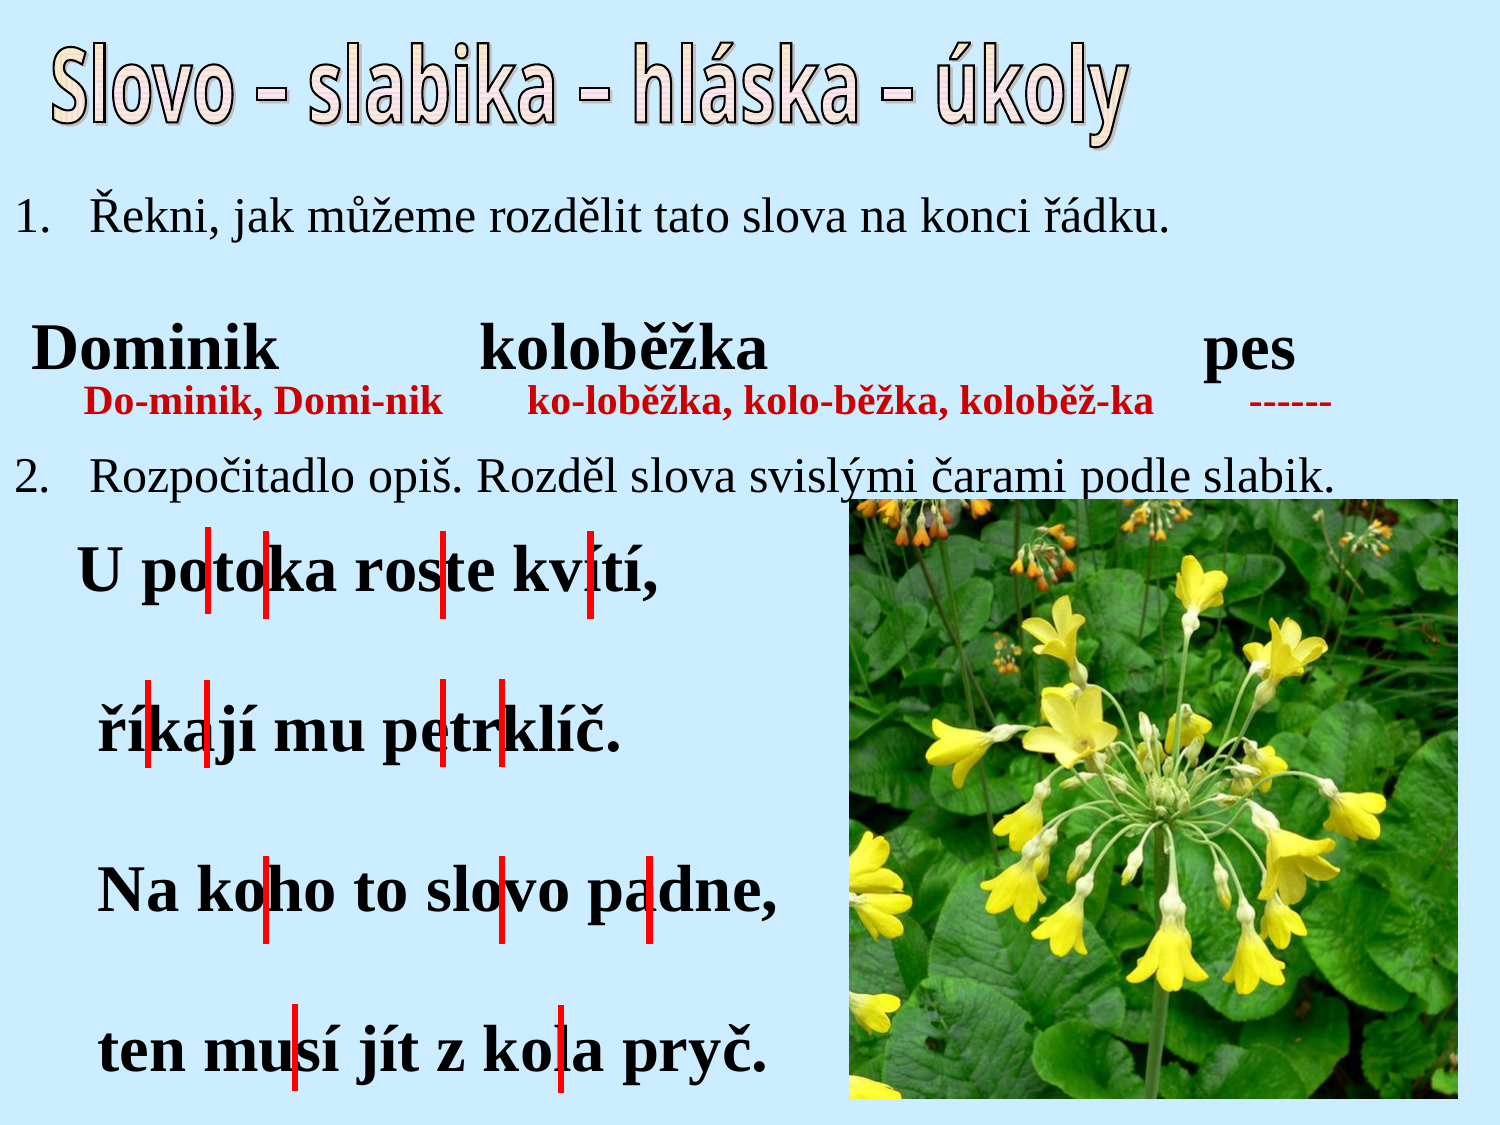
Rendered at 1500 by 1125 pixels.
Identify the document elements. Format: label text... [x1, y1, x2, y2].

text_box Slovo – slabika – hláska – úkoly [635, 43, 672, 123]
text_box Slovo – slabika – hláska – úkoly [347, 43, 359, 123]
text_box Řekni, jak můžeme rozdělit tato slova na konci řádku. Dominik koloběžka pes 2. Rozpočitadlo opiš. Rozděl slova svislými čarami podle slabik. U potoka roste kvítí, říkají mu petrklíč. Na koho to slovo padne, ten musí jít z kola pryč. [0, 174, 1500, 1093]
text_box Slovo – slabika – hláska – úkoly [780, 43, 819, 123]
text_box Slovo – slabika – hláska – úkoly [1088, 65, 1129, 148]
picture [849, 499, 1458, 1099]
text_box Slovo – slabika – hláska – úkoly [938, 65, 974, 124]
text_box Slovo – slabika – hláska – úkoly [152, 65, 193, 123]
text_box Slovo – slabika – hláska – úkoly [821, 64, 857, 124]
text_box Slovo – slabika – hláska – úkoly [366, 64, 402, 124]
text_box Slovo – slabika – hláska – úkoly [518, 64, 554, 124]
text_box Slovo – slabika – hláska – úkoly [681, 43, 693, 123]
text_box Slovo – slabika – hláska – úkoly [310, 64, 340, 124]
text_box Slovo – slabika – hláska – úkoly [94, 43, 105, 123]
text_box Slovo – slabika – hláska – úkoly [113, 64, 151, 124]
text_box Slovo – slabika – hláska – úkoly [1026, 64, 1064, 124]
text_box Slovo – slabika – hláska – úkoly [195, 64, 233, 124]
text_box Slovo – slabika – hláska – úkoly [53, 46, 86, 124]
text_box Slovo – slabika – hláska – úkoly [411, 43, 448, 124]
text_box Slovo – slabika – hláska – úkoly [984, 43, 1024, 123]
text_box Slovo – slabika – hláska – úkoly [700, 64, 736, 124]
text_box Do-minik, Domi-nik ko-loběžka, kolo-běžka, koloběž-ka ------ [68, 364, 1360, 431]
text_box Slovo – slabika – hláska – úkoly [1072, 43, 1083, 123]
text_box Slovo – slabika – hláska – úkoly [477, 43, 516, 123]
text_box Slovo – slabika – hláska – úkoly [743, 64, 773, 124]
